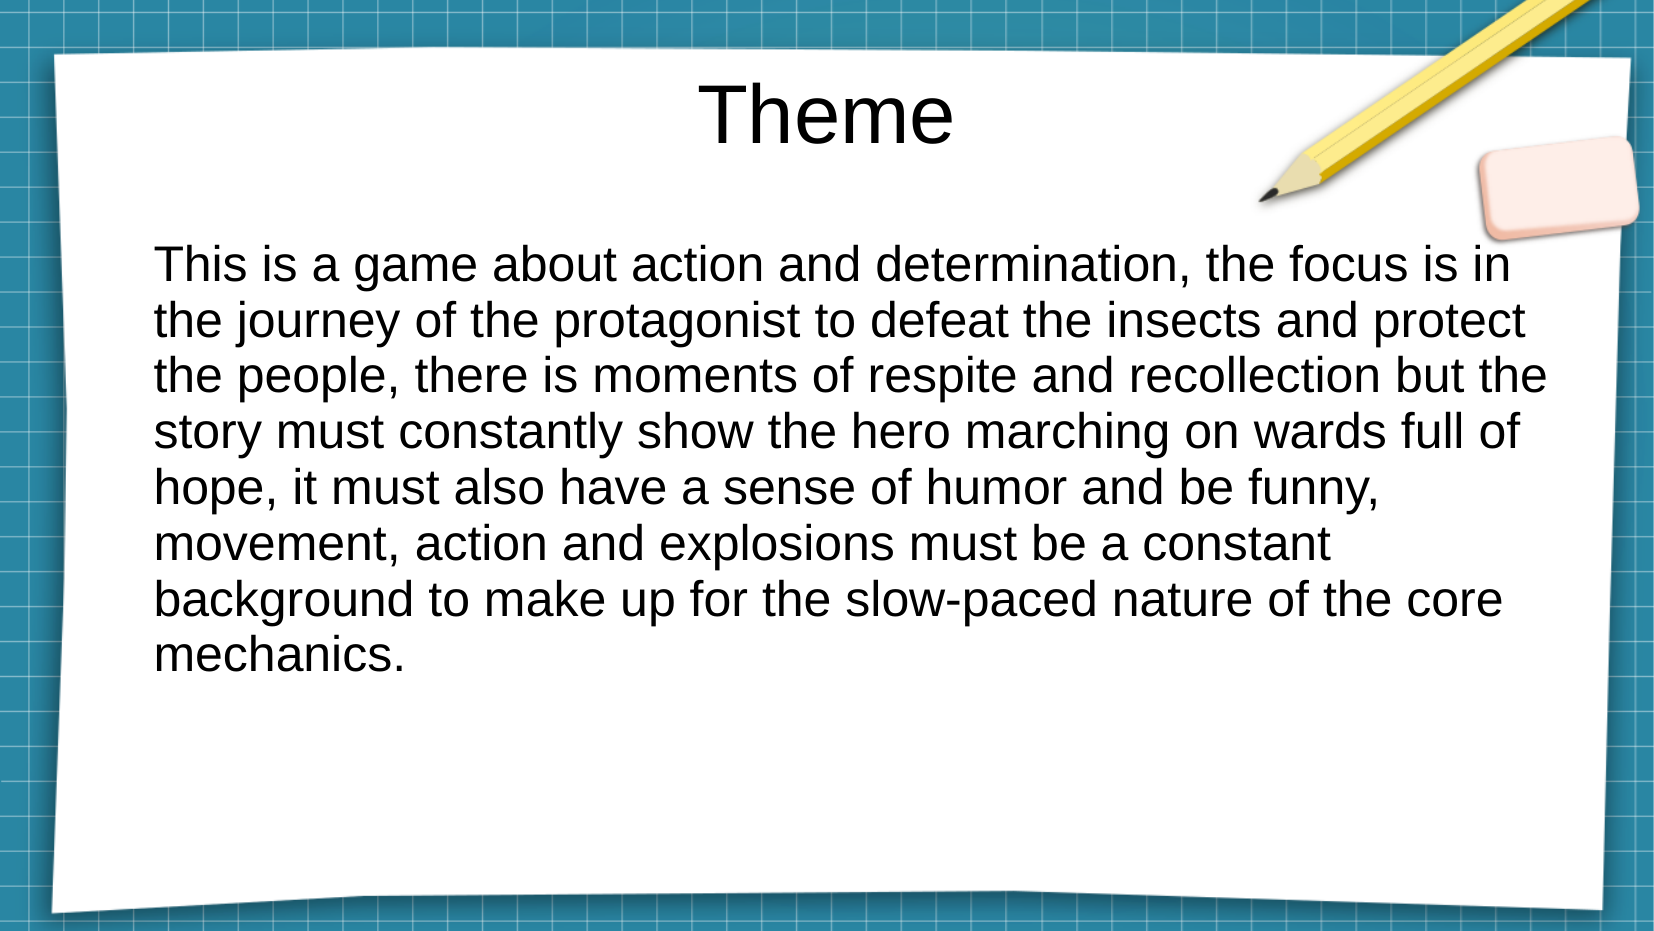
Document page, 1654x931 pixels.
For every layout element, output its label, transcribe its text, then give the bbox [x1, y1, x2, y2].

title Theme [82, 37, 1571, 193]
list This is a game about action and determination, the focus is in the journey of the protagonist to defeat the insects and protect the people, there is moments of respite and recollection but the story must constantly show the hero marching on wards full of hope, it must also have a sense of humor and be funny, movement, action and explosions must be a constant background to make up for the slow-paced nature of the core mechanics. [82, 236, 1571, 776]
picture [0, 0, 1654, 931]
